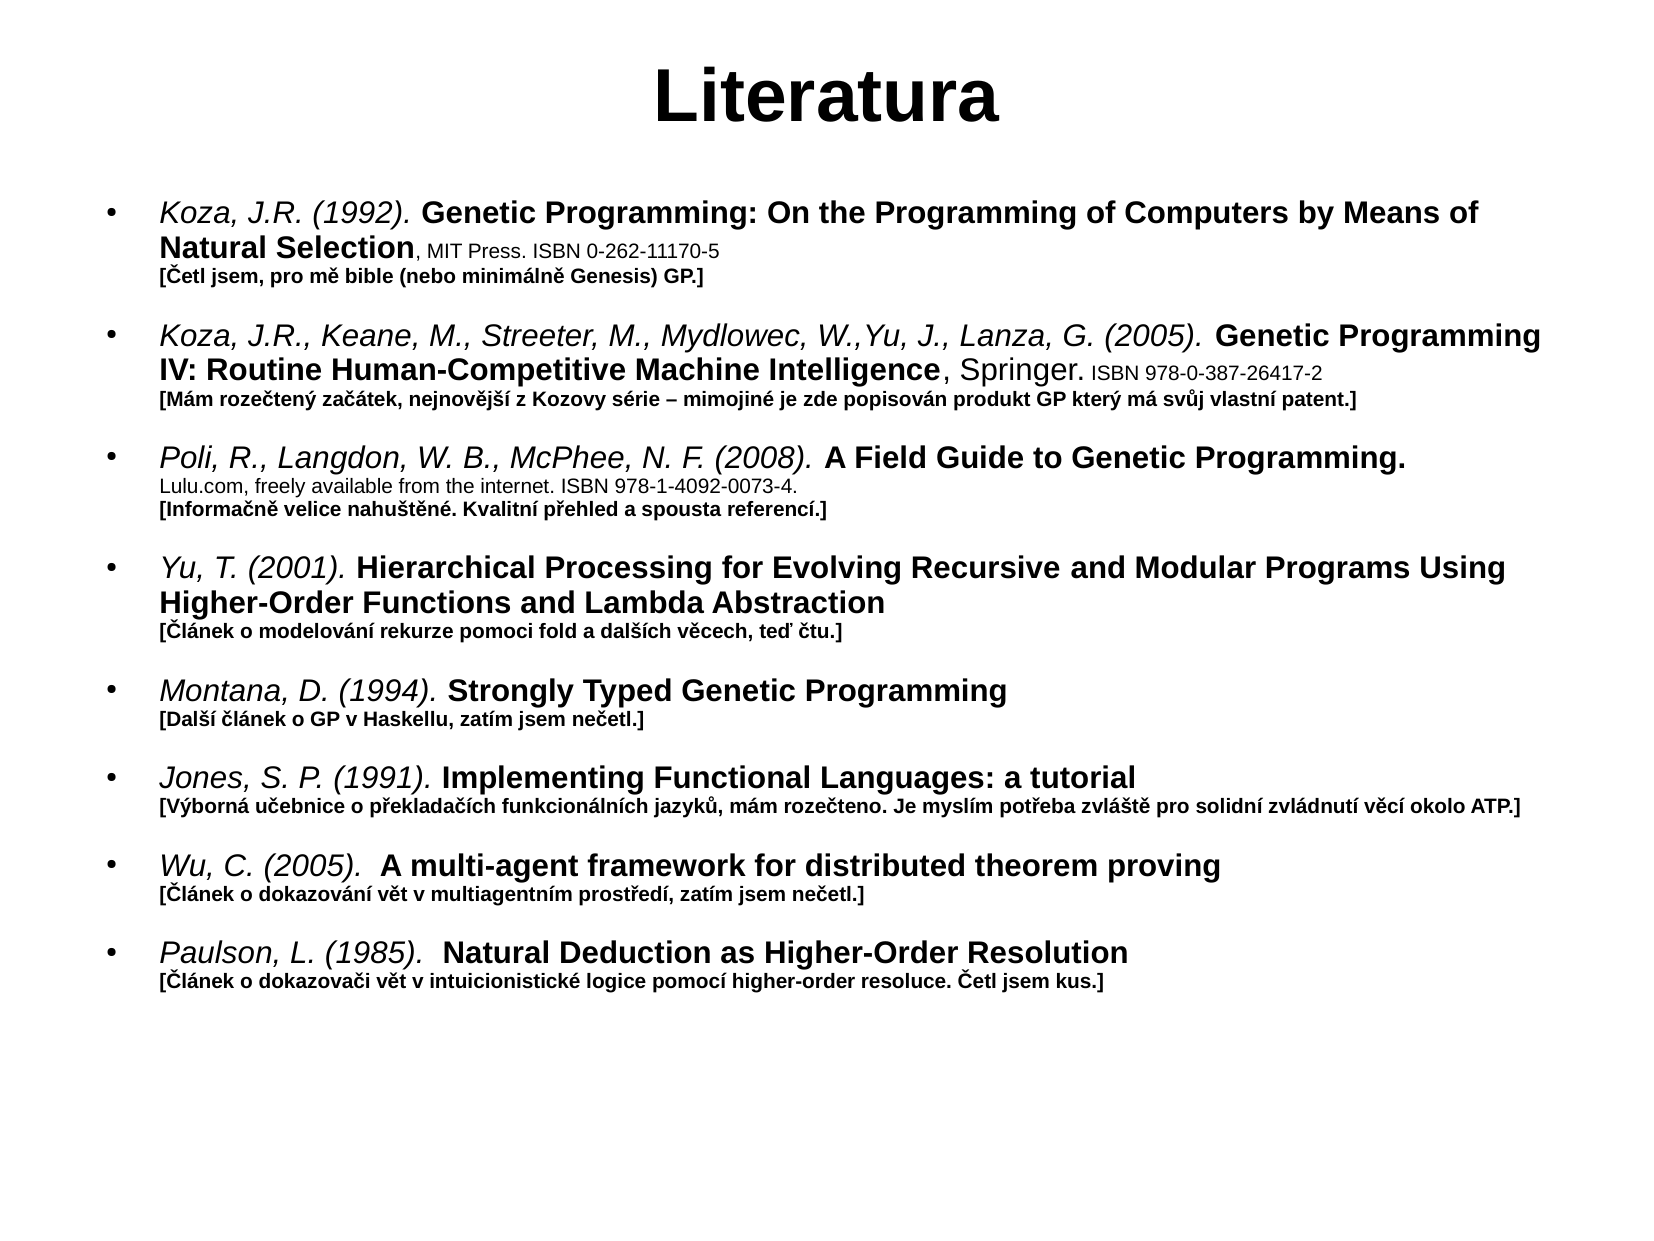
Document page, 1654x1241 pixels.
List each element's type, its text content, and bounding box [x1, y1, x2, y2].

title Literatura [82, 53, 1571, 138]
list Koza, J.R. (1992). Genetic Programming: On the Programming of Computers by Means of Natural Selection, MIT Press. ISBN 0-262-11170-5 [Četl jsem, pro mě bible (nebo minimálně Genesis) GP.] Koza, J.R., Keane, M., Streeter, M., Mydlowec, W.,Yu, J., Lanza, G. (2005). Genetic Programming IV: Routine Human-Competitive Machine Intelligence, Springer. ISBN 978-0-387-26417-2 [Mám rozečtený začátek, nejnovější z Kozovy série – mimojiné je zde popisován produkt GP který má svůj vlastní patent.] Poli, R., Langdon, W. B., McPhee, N. F. (2008). A Field Guide to Genetic Programming. Lulu.com, freely available from the internet. ISBN 978-1-4092-0073-4. [Informačně velice nahuštěné. Kvalitní přehled a spousta referencí.] Yu, T. (2001). Hierarchical Processing for Evolving Recursive and Modular Programs Using Higher-Order Functions and Lambda Abstraction [Článek o modelování rekurze pomoci fold a dalších věcech, teď čtu.] Montana, D. (1994). Strongly Typed Genetic Programming [Další článek o GP v Haskellu, zatím jsem nečetl.] Jones, S. P. (1991). Implementing Functional Languages: a tutorial [Výborná učebnice o překladačích funkcionálních jazyků, mám rozečteno. Je myslím potřeba zvláště pro solidní zvládnutí věcí okolo ATP.] Wu, C. (2005). A multi-agent framework for distributed theorem proving [Článek o dokazování vět v multiagentním prostředí, zatím jsem nečetl.] Paulson, L. (1985). Natural Deduction as Higher-Order Resolution [Článek o dokazovači vět v intuicionistické logice pomocí higher-order resoluce. Četl jsem kus.] [88, 131, 1577, 1199]
